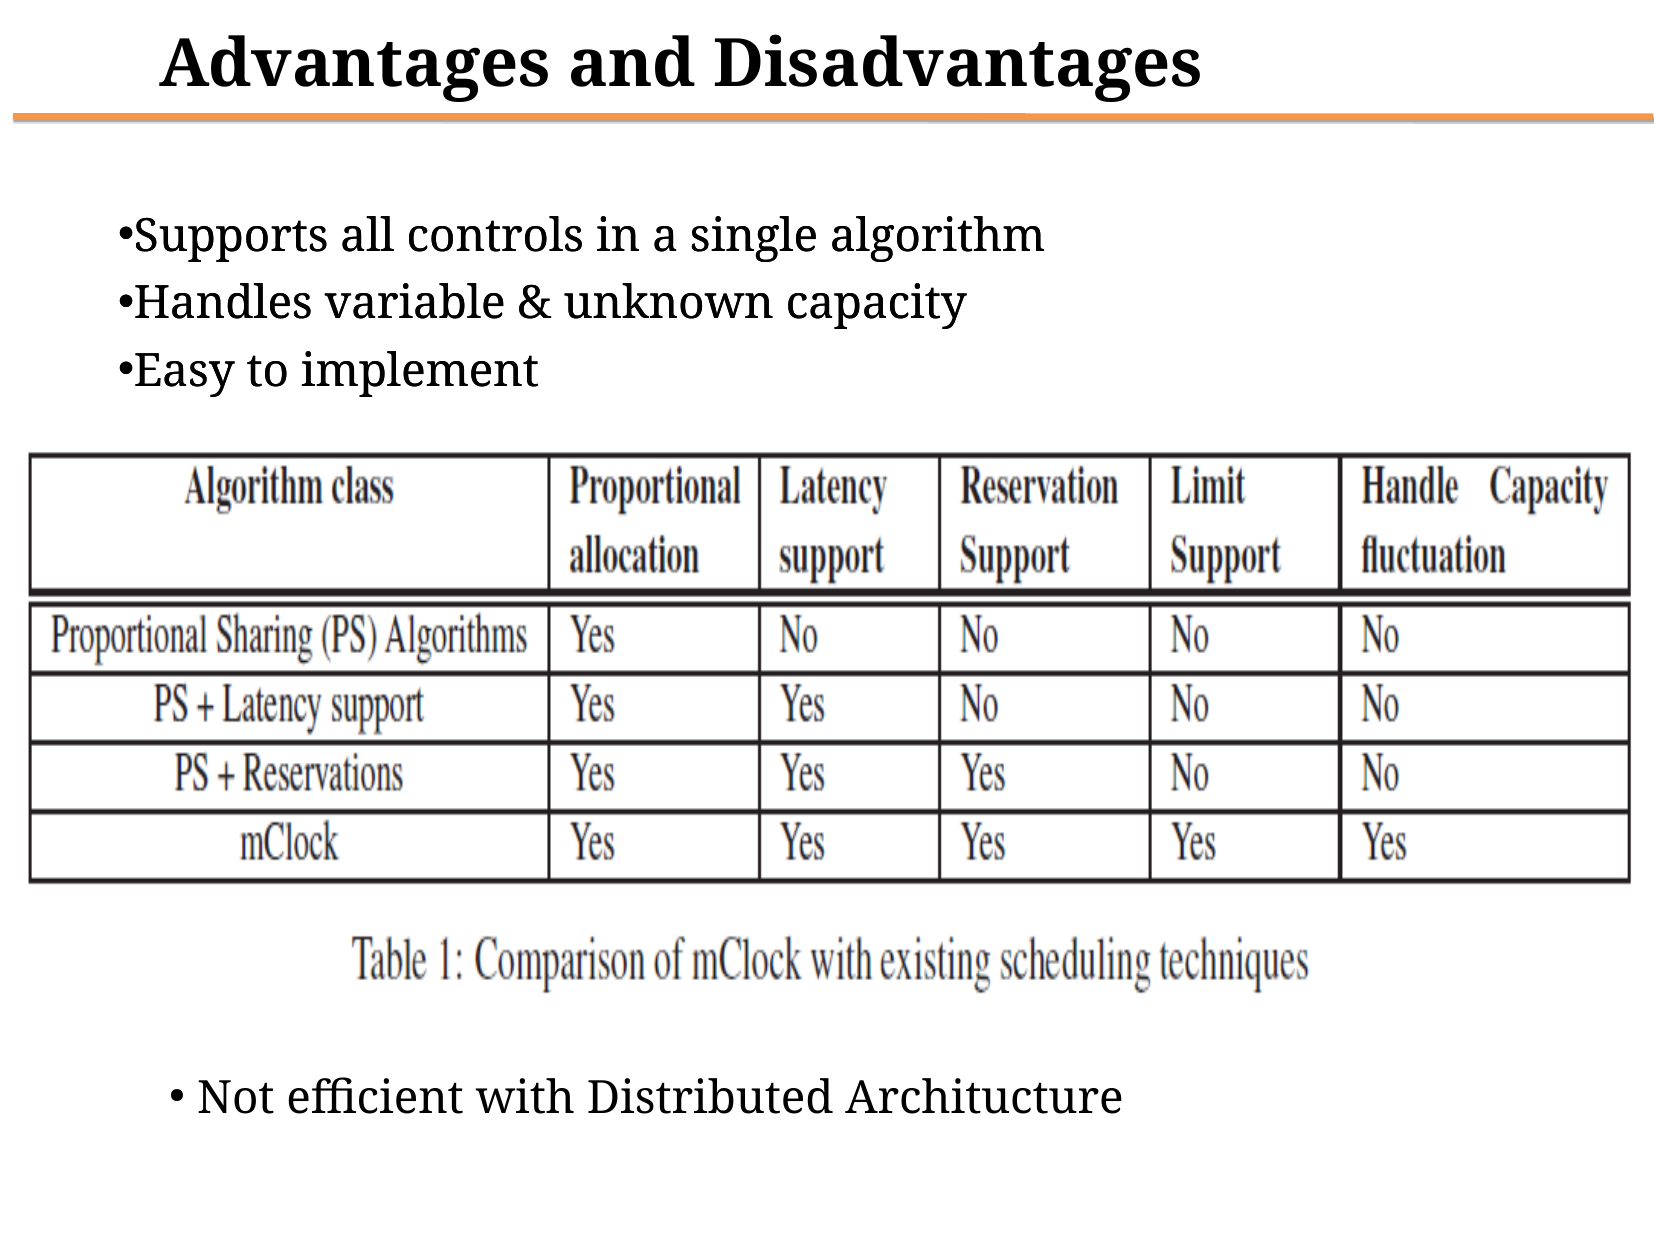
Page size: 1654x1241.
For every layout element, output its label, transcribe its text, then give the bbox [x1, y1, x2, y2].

text_box Not efficient with Distributed Architucture [154, 1057, 1511, 1133]
text_box Supports all controls in a single algorithm Handles variable & unknown capacity Easy to implement [103, 198, 1460, 403]
text_box Advantages and Disadvantages [144, 12, 1272, 108]
picture [6, 427, 1654, 997]
